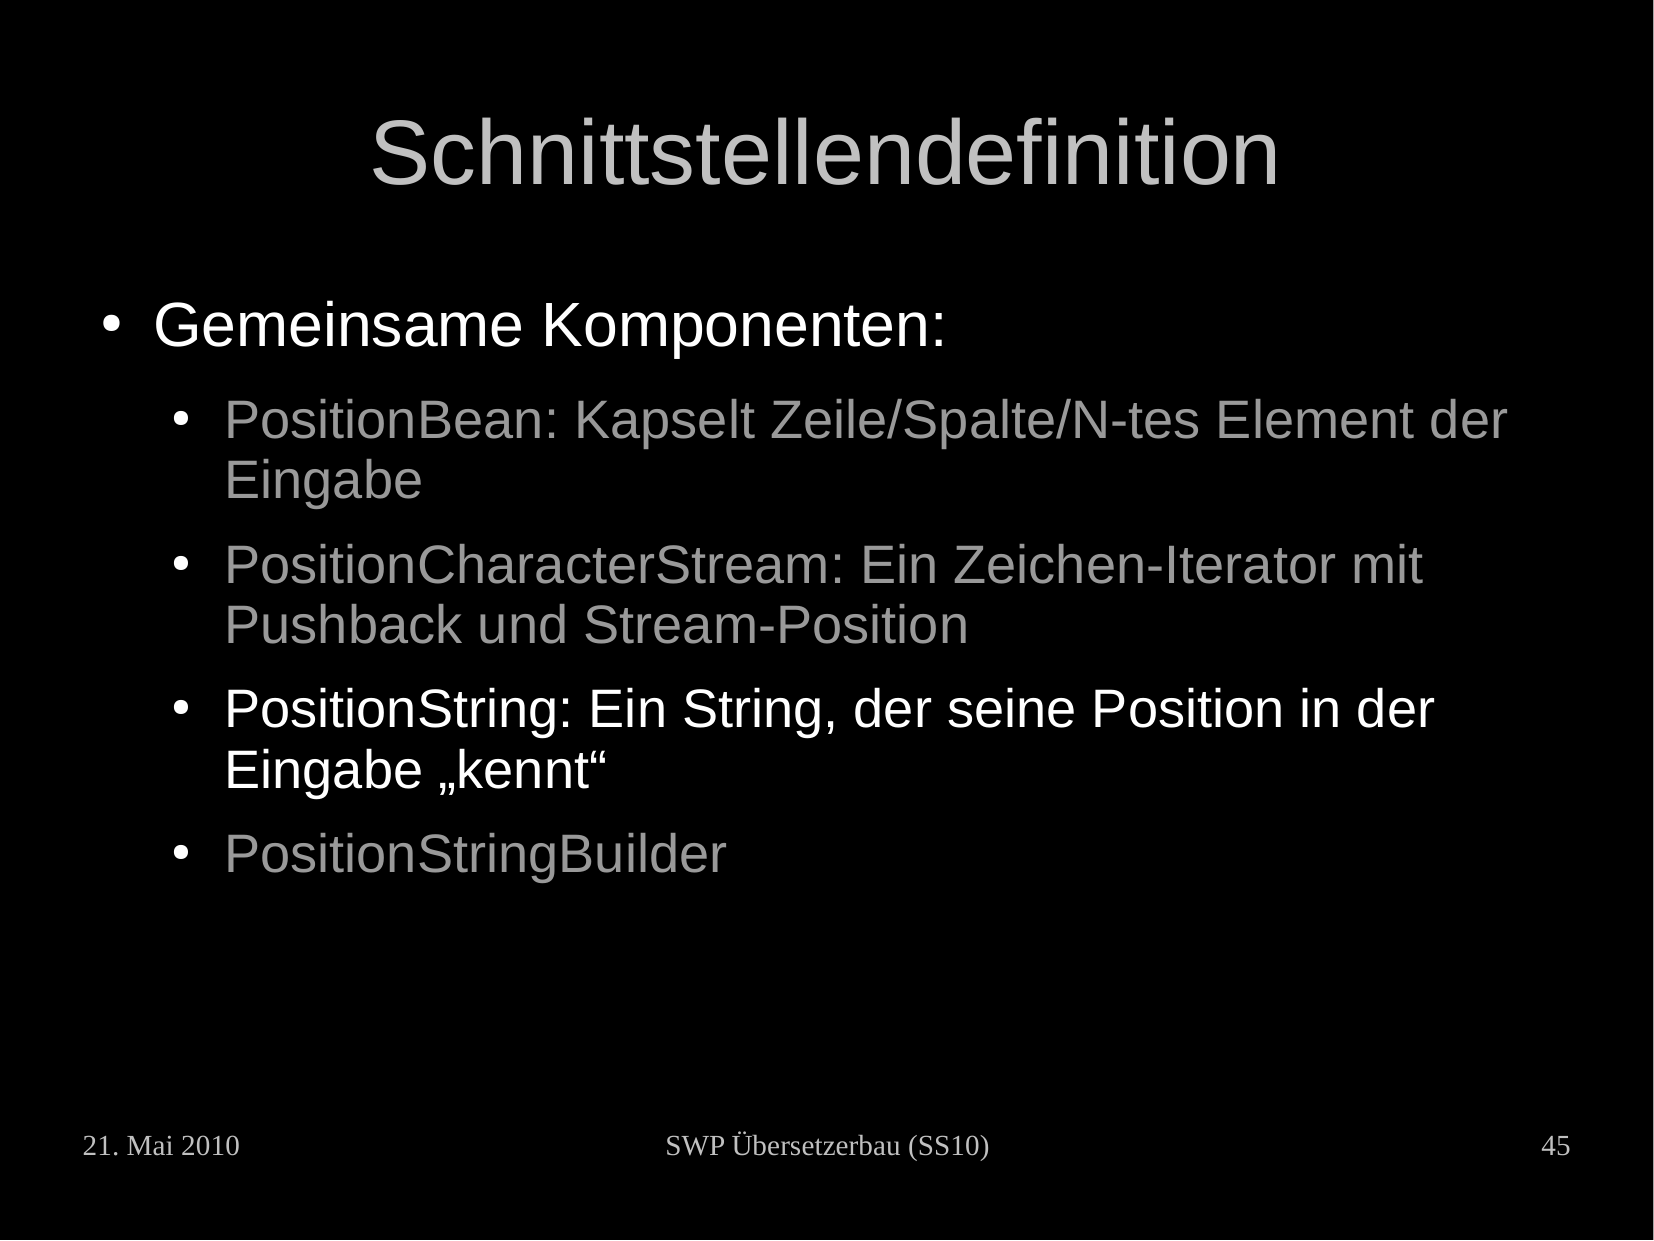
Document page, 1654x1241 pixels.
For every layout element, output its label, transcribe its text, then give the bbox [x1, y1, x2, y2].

title Schnittstellendefinition [82, 49, 1571, 257]
list Gemeinsame Komponenten: PositionBean: Kapselt Zeile/Spalte/N-tes Element der Eingabe PositionCharacterStream: Ein Zeichen-Iterator mit Pushback und Stream-Position PositionString: Ein String, der seine Position in der Eingabe „kennt“ PositionStringBuilder [82, 290, 1571, 1109]
